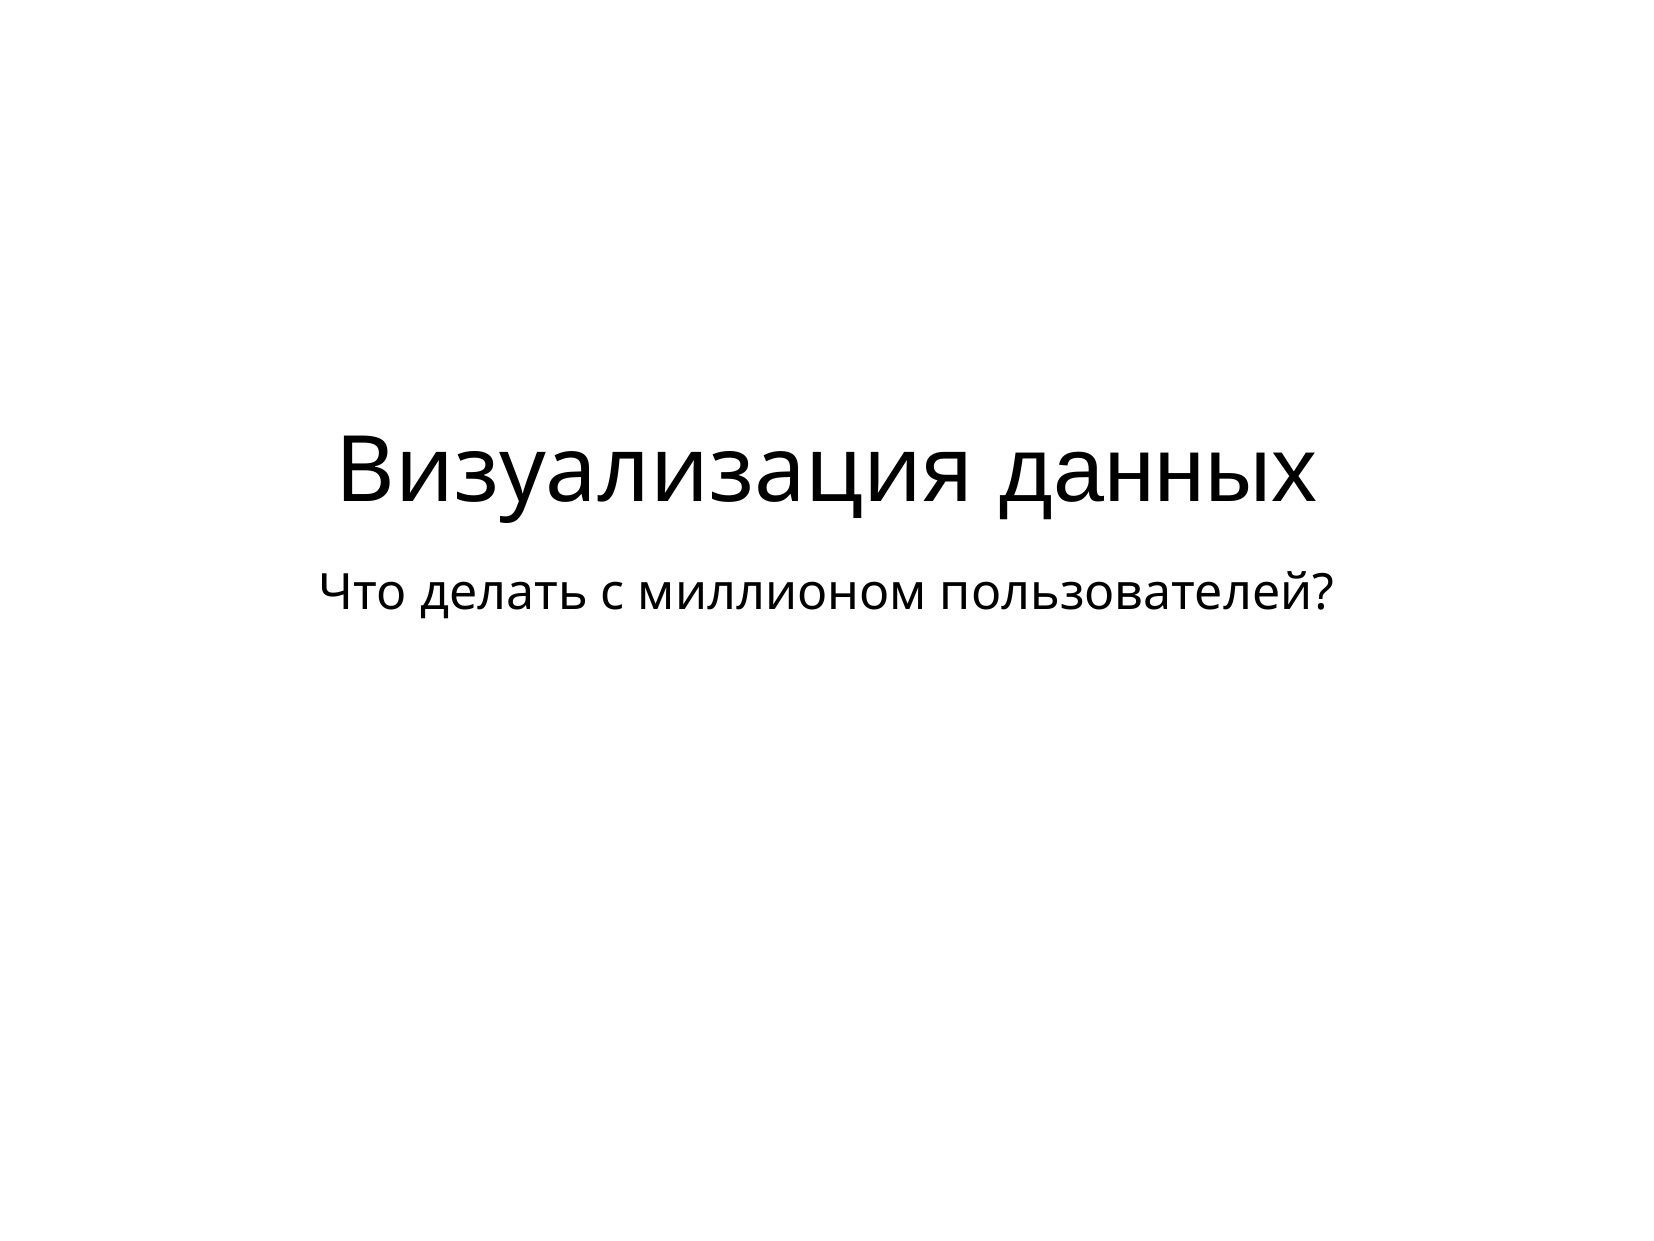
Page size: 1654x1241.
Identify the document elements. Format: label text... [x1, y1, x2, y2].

subtitle Что делать с миллионом пользователей? [82, 507, 1571, 673]
title Визуализация данных [82, 362, 1571, 507]
